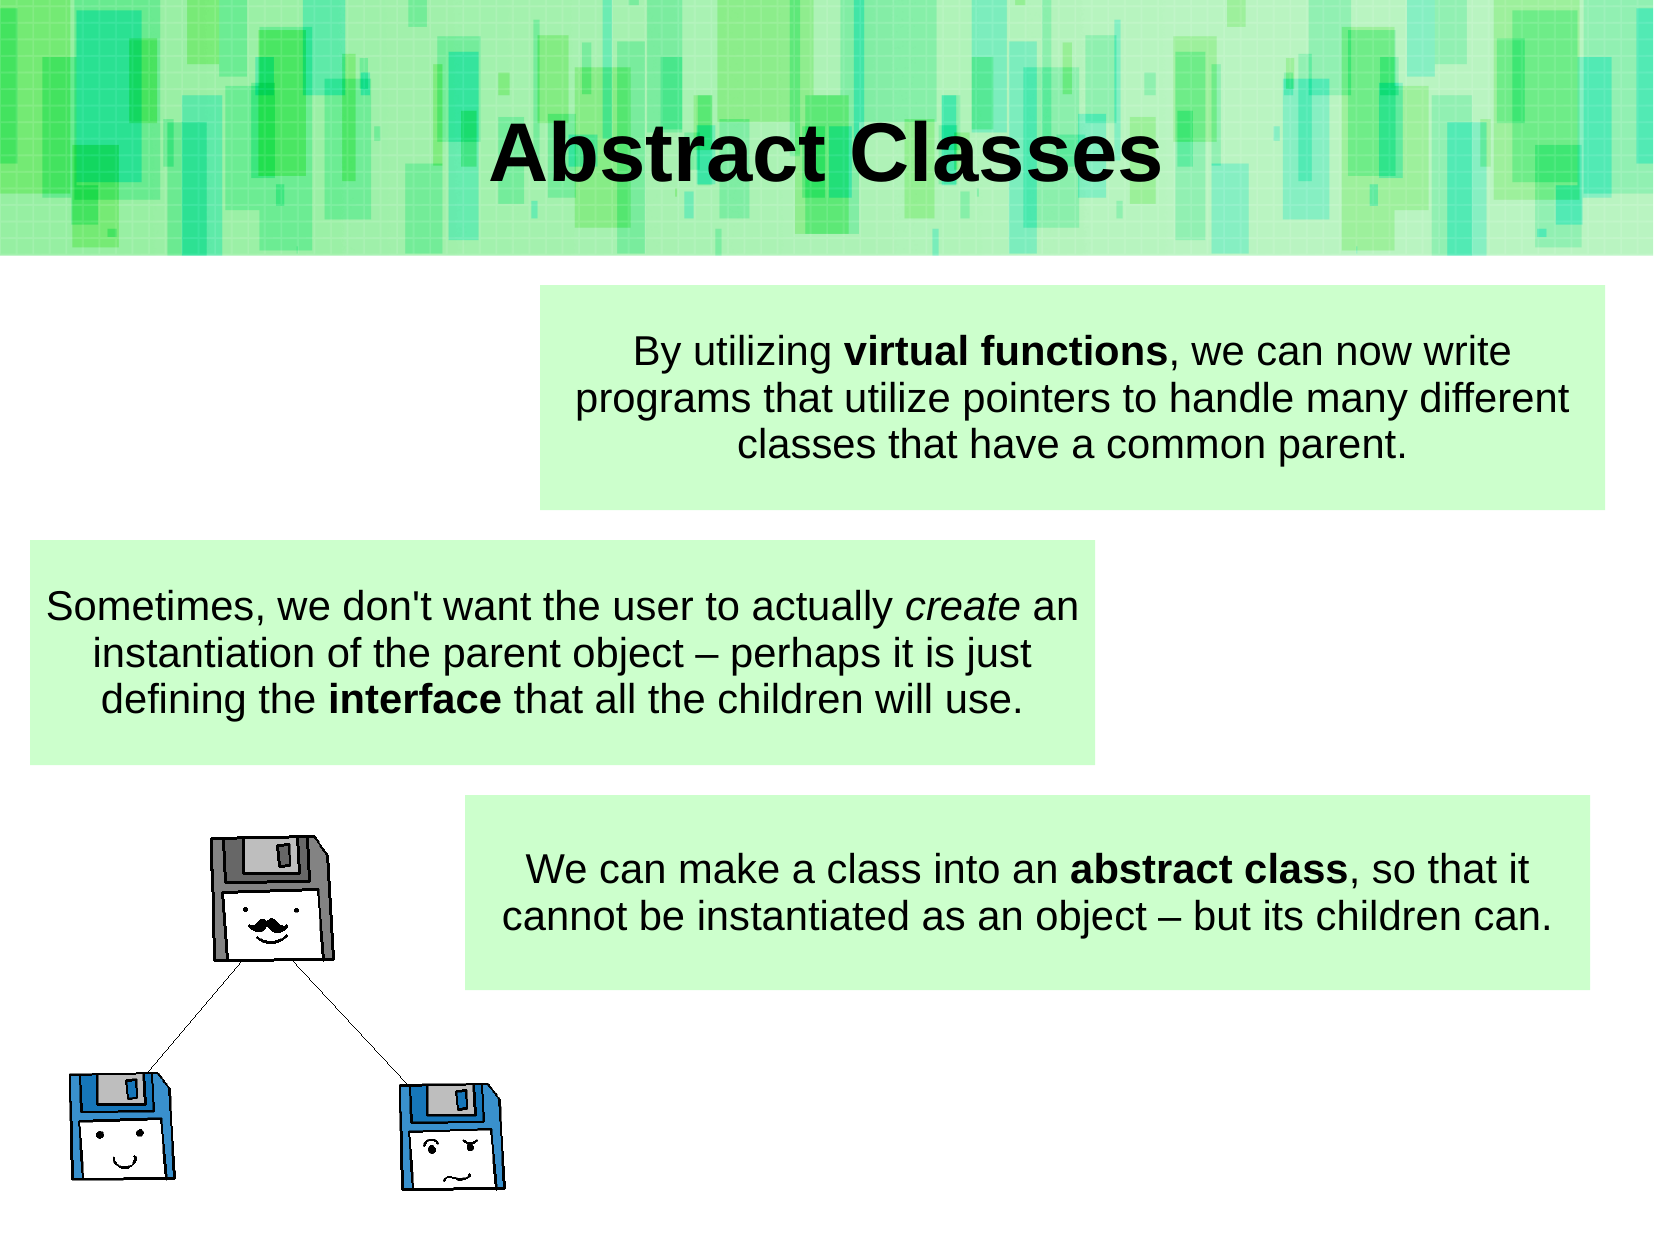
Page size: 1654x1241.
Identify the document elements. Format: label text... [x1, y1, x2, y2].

text_box By utilizing virtual functions, we can now write programs that utilize pointers to handle many different classes that have a common parent. [540, 285, 1606, 511]
text_box Sometimes, we don't want the user to actually create an instantiation of the parent object – perhaps it is just defining the interface that all the children will use. [30, 540, 1096, 766]
title Abstract Classes [82, 49, 1571, 257]
text_box We can make a class into an abstract class, so that it cannot be instantiated as an object – but its children can. [465, 795, 1591, 991]
picture [0, 0, 1654, 1241]
